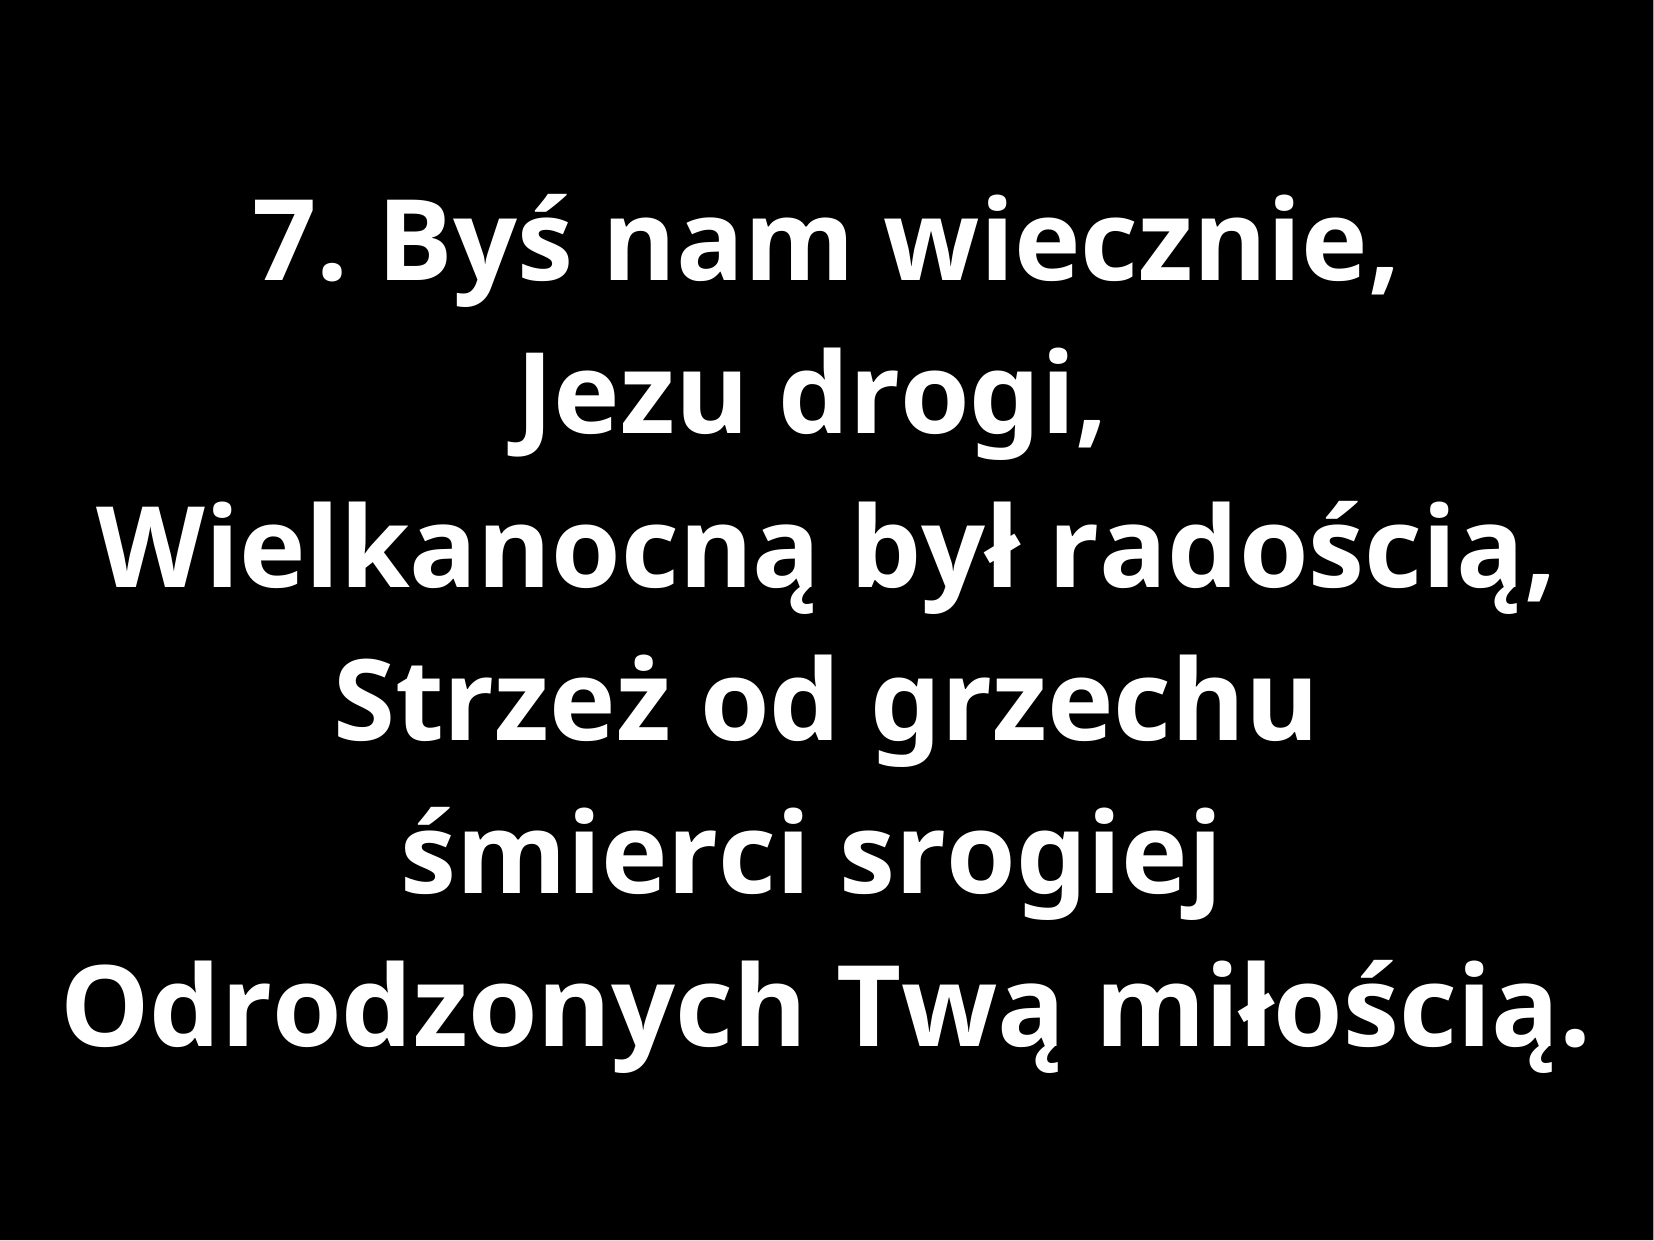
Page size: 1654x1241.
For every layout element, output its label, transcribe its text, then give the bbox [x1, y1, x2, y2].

title 7. Byś nam wiecznie, Jezu drogi, Wielkanocną był radością, Strzeż od grzechu śmierci srogiej Odrodzonych Twą miłością. [0, 0, 1654, 1241]
